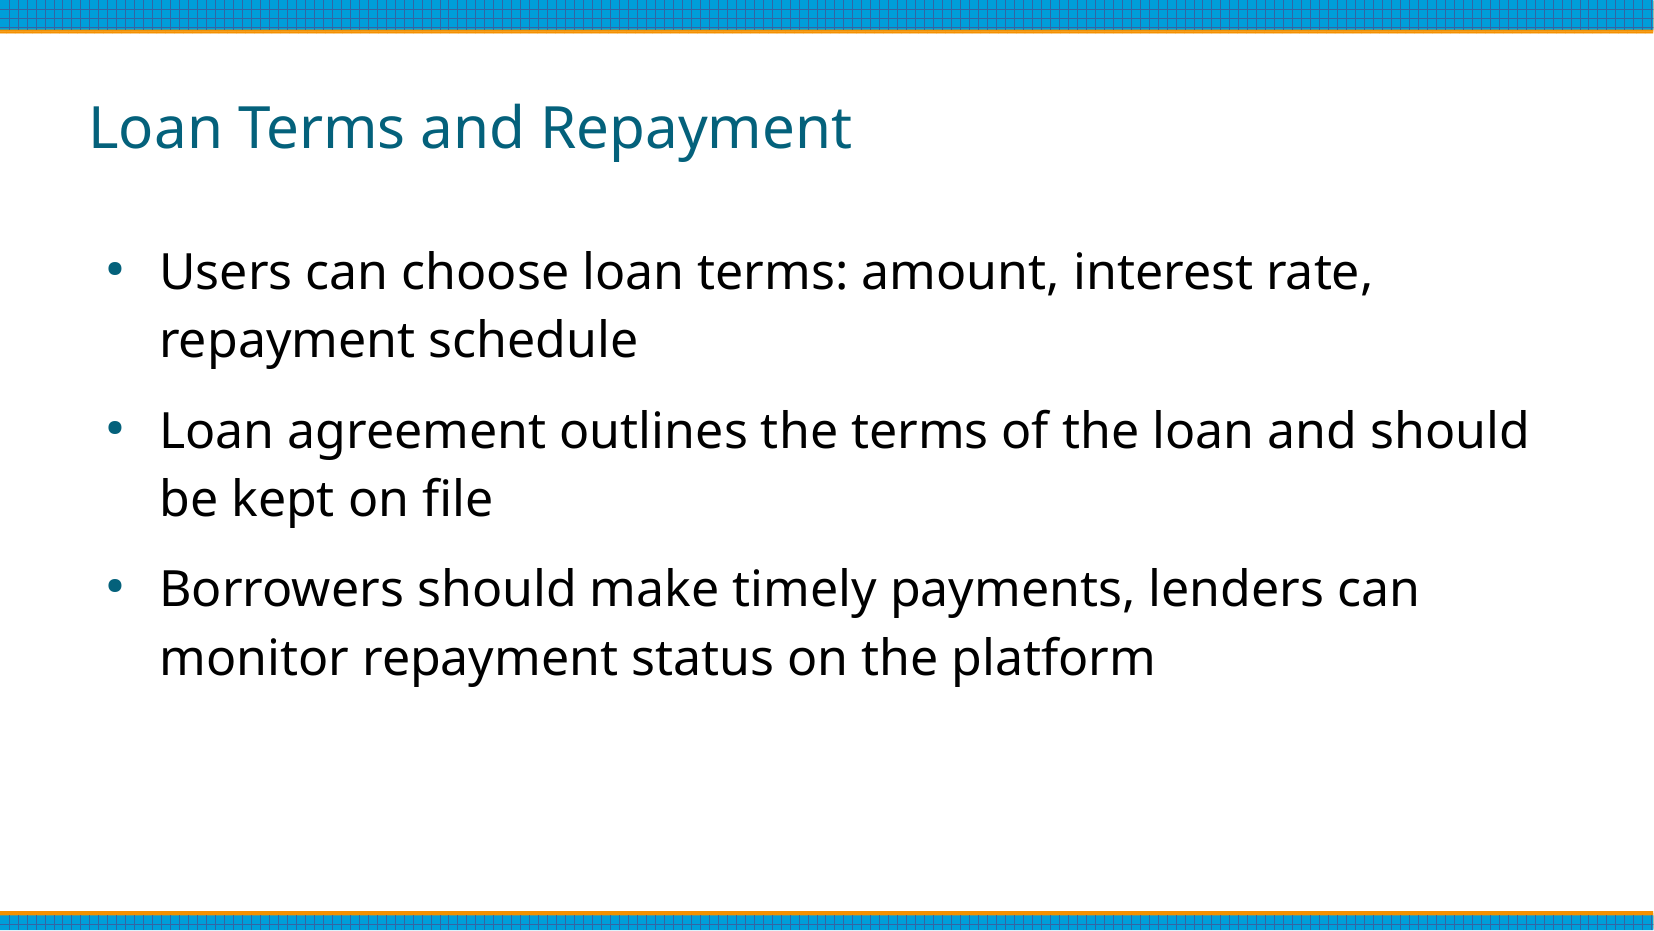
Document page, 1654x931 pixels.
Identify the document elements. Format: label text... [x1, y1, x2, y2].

list Users can choose loan terms: amount, interest rate, repayment schedule Loan agreement outlines the terms of the loan and should be kept on file Borrowers should make timely payments, lenders can monitor repayment status on the platform [88, 236, 1565, 901]
title Loan Terms and Repayment [88, 44, 1565, 207]
